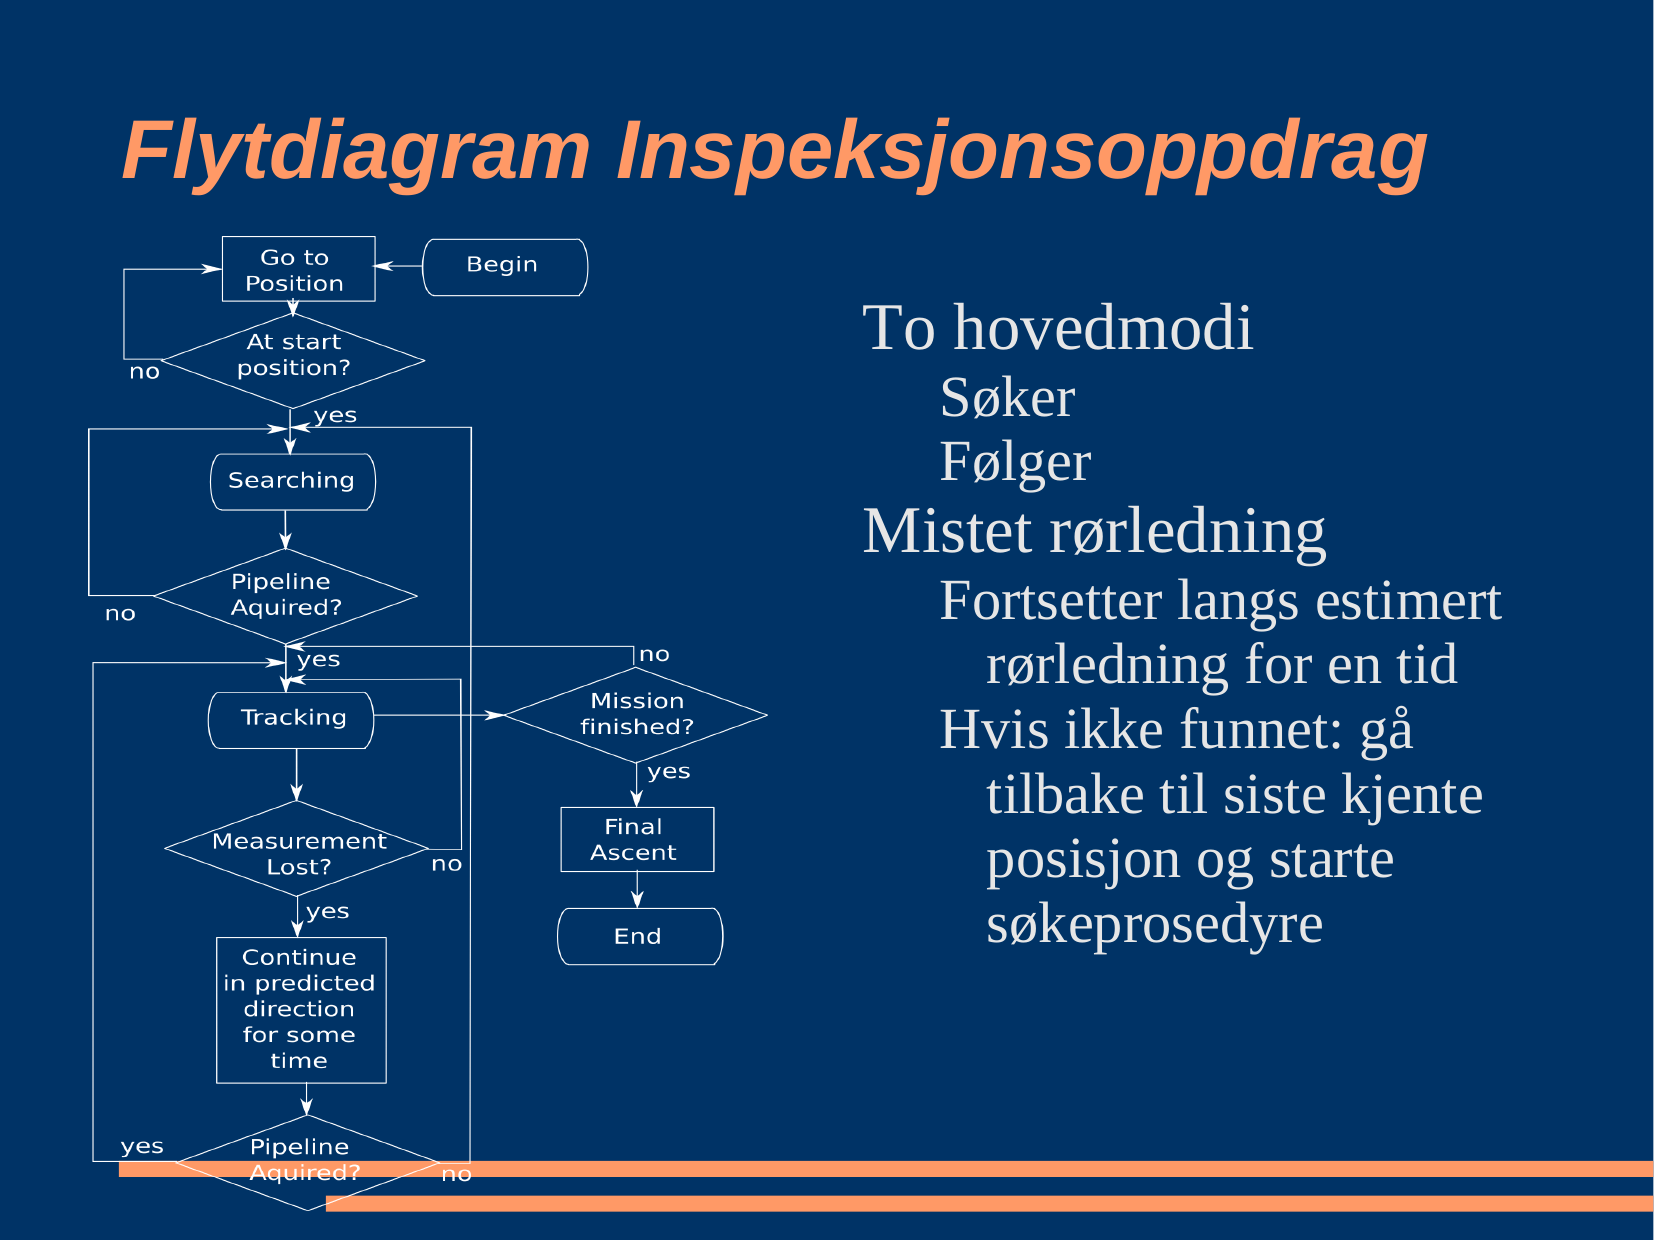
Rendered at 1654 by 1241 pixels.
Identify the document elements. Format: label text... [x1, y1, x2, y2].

title Flytdiagram Inspeksjonsoppdrag [121, 46, 1534, 254]
list To hovedmodi Søker Følger Mistet rørledning Fortsetter langs estimert rørledning for en tid Hvis ikke funnet: gå tilbake til siste kjente posisjon og starte søkeprosedyre [845, 290, 1572, 1155]
picture [88, 236, 768, 1211]
